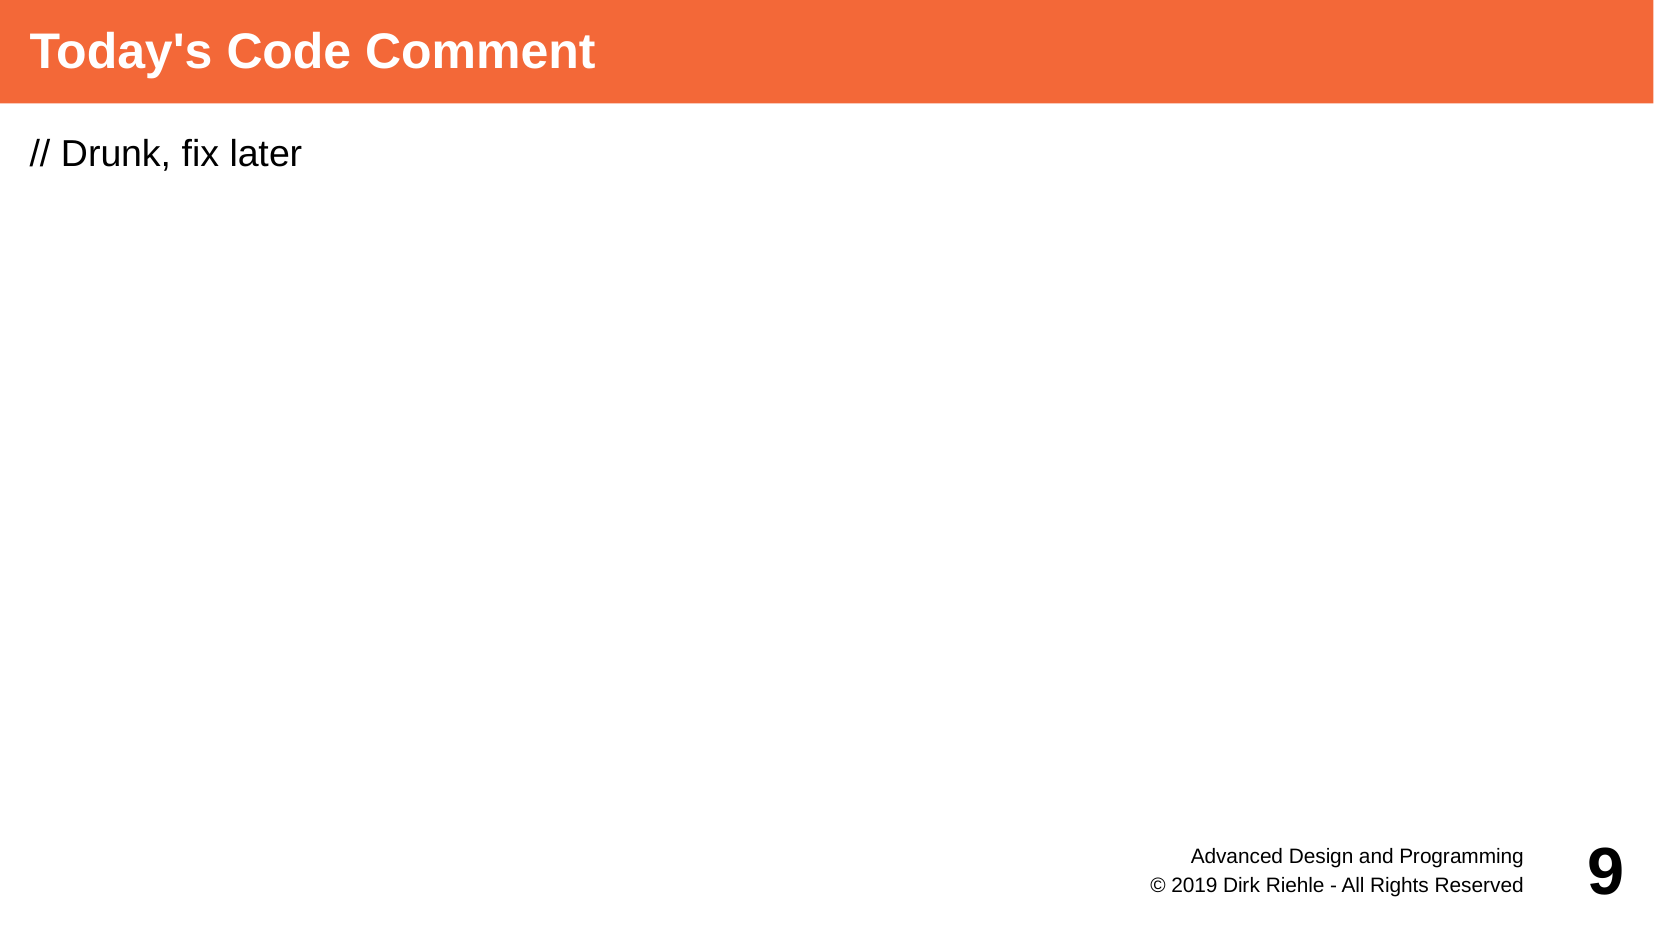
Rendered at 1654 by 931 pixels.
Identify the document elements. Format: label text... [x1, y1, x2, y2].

title Today's Code Comment [0, 0, 1654, 104]
list // Drunk, fix later [29, 132, 1625, 813]
